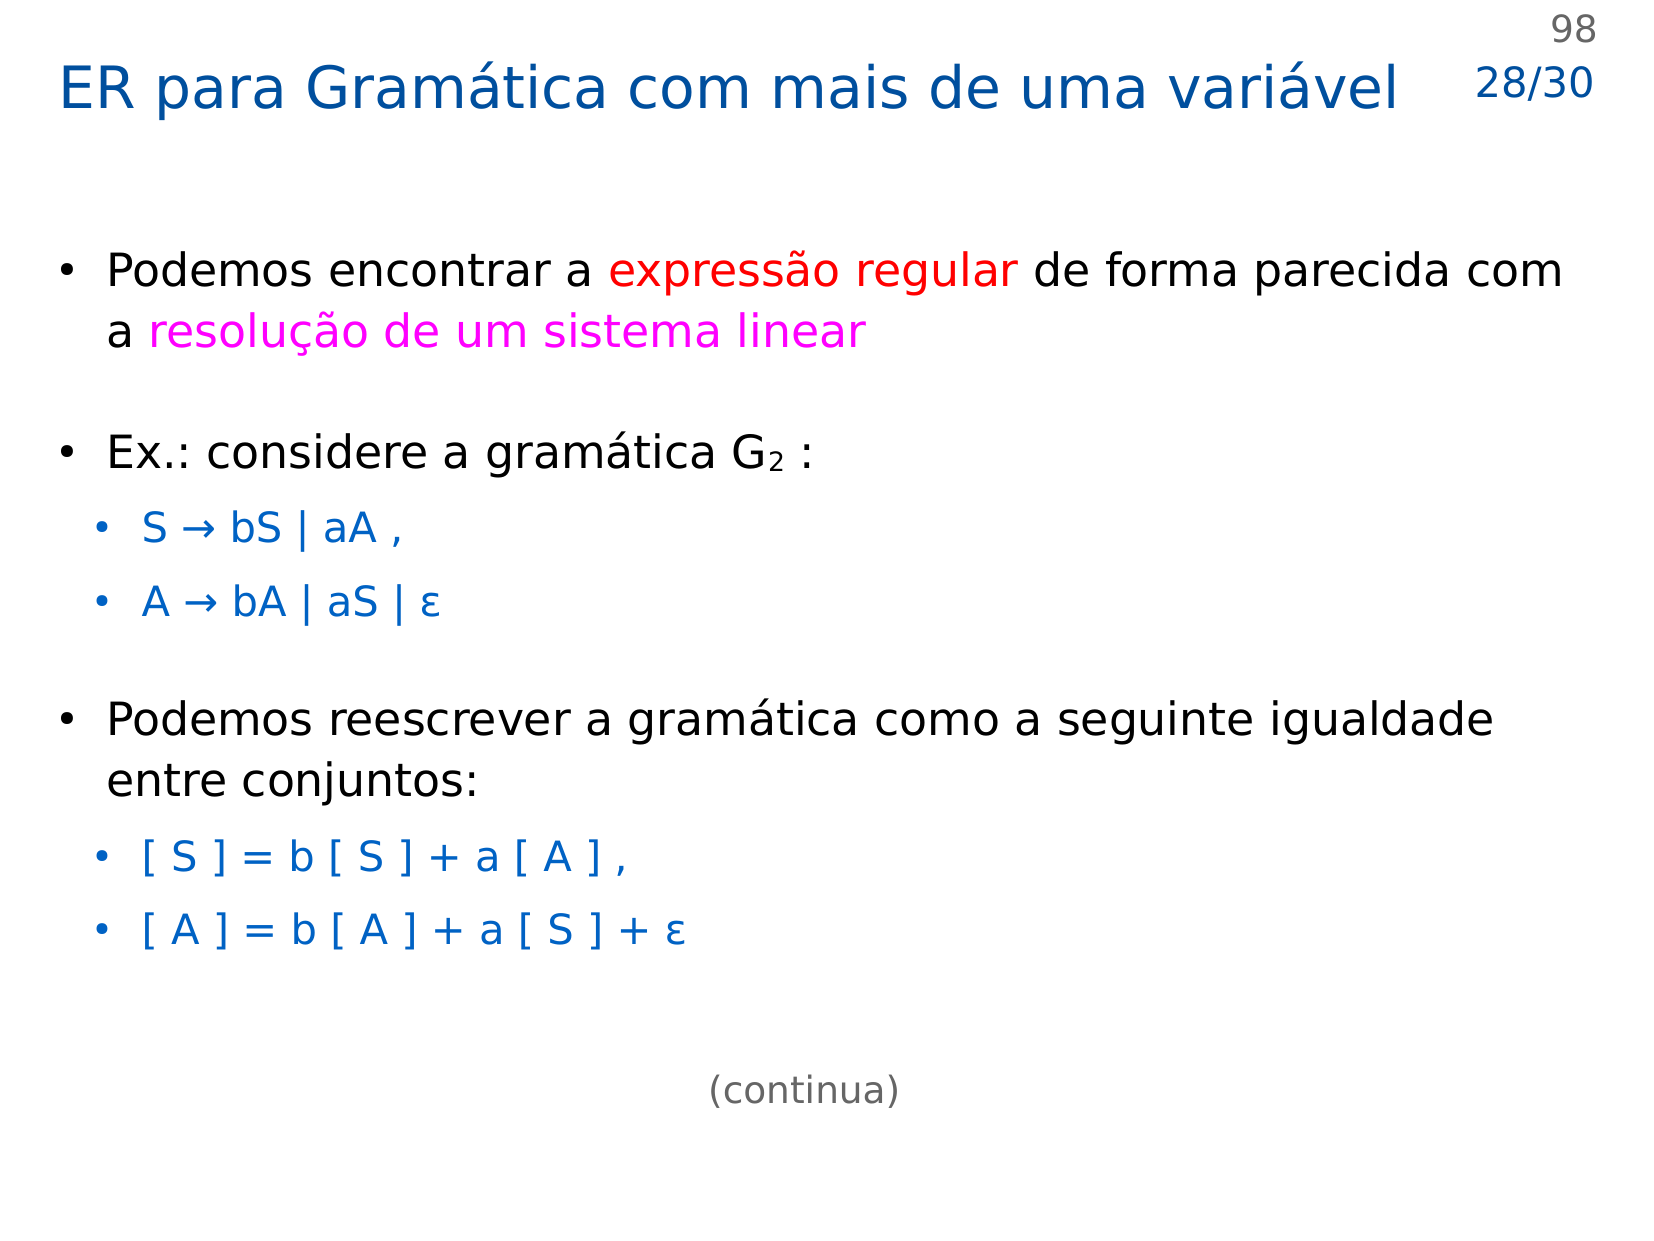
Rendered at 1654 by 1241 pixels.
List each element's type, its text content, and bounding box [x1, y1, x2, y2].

list Podemos encontrar a expressão regular de forma parecida com a resolução de um sistema linear Ex.: considere a gramática G2 : S → bS | aA , A → bA | aS | ε Podemos reescrever a gramática como a seguinte igualdade entre conjuntos: [ S ] = b [ S ] + a [ A ] , [ A ] = b [ A ] + a [ S ] + ε [59, 236, 1595, 1211]
title ER para Gramática com mais de uma variável [59, 29, 1625, 148]
text_box (continua) [693, 1061, 939, 1127]
text_box 98 [1375, 0, 1613, 64]
